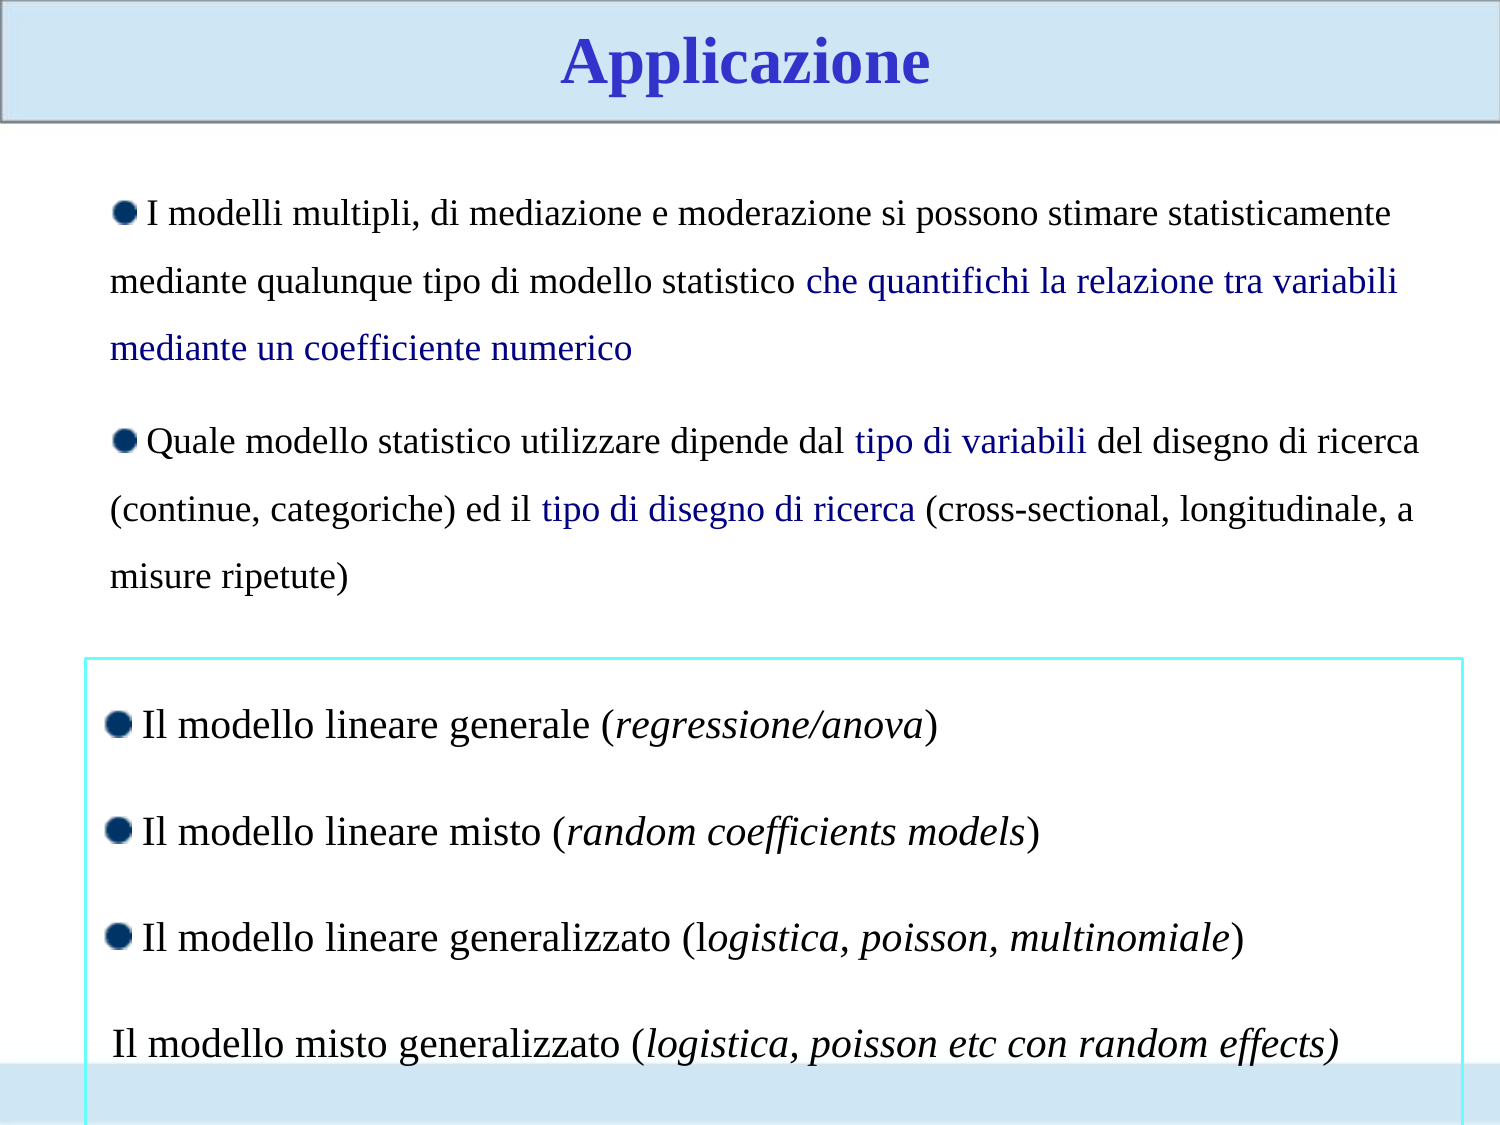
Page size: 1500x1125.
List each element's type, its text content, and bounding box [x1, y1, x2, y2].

picture [0, 0, 1500, 1125]
text_box I modelli multipli, di mediazione e moderazione si possono stimare statisticamente mediante qualunque tipo di modello statistico che quantifichi la relazione tra variabili mediante un coefficiente numerico Quale modello statistico utilizzare dipende dal tipo di variabili del disegno di ricerca (continue, categoriche) ed il tipo di disegno di ricerca (cross-sectional, longitudinale, a misure ripetute) [95, 157, 1463, 605]
title Applicazione [214, 9, 1278, 105]
text_box Il modello lineare generale (regressione/anova) Il modello lineare misto (random coefficients models) Il modello lineare generalizzato (logistica, poisson, multinomiale) Il modello misto generalizzato (logistica, poisson etc con random effects) [85, 658, 1463, 1125]
picture [101, 707, 132, 738]
picture [101, 919, 132, 950]
picture [101, 813, 132, 844]
